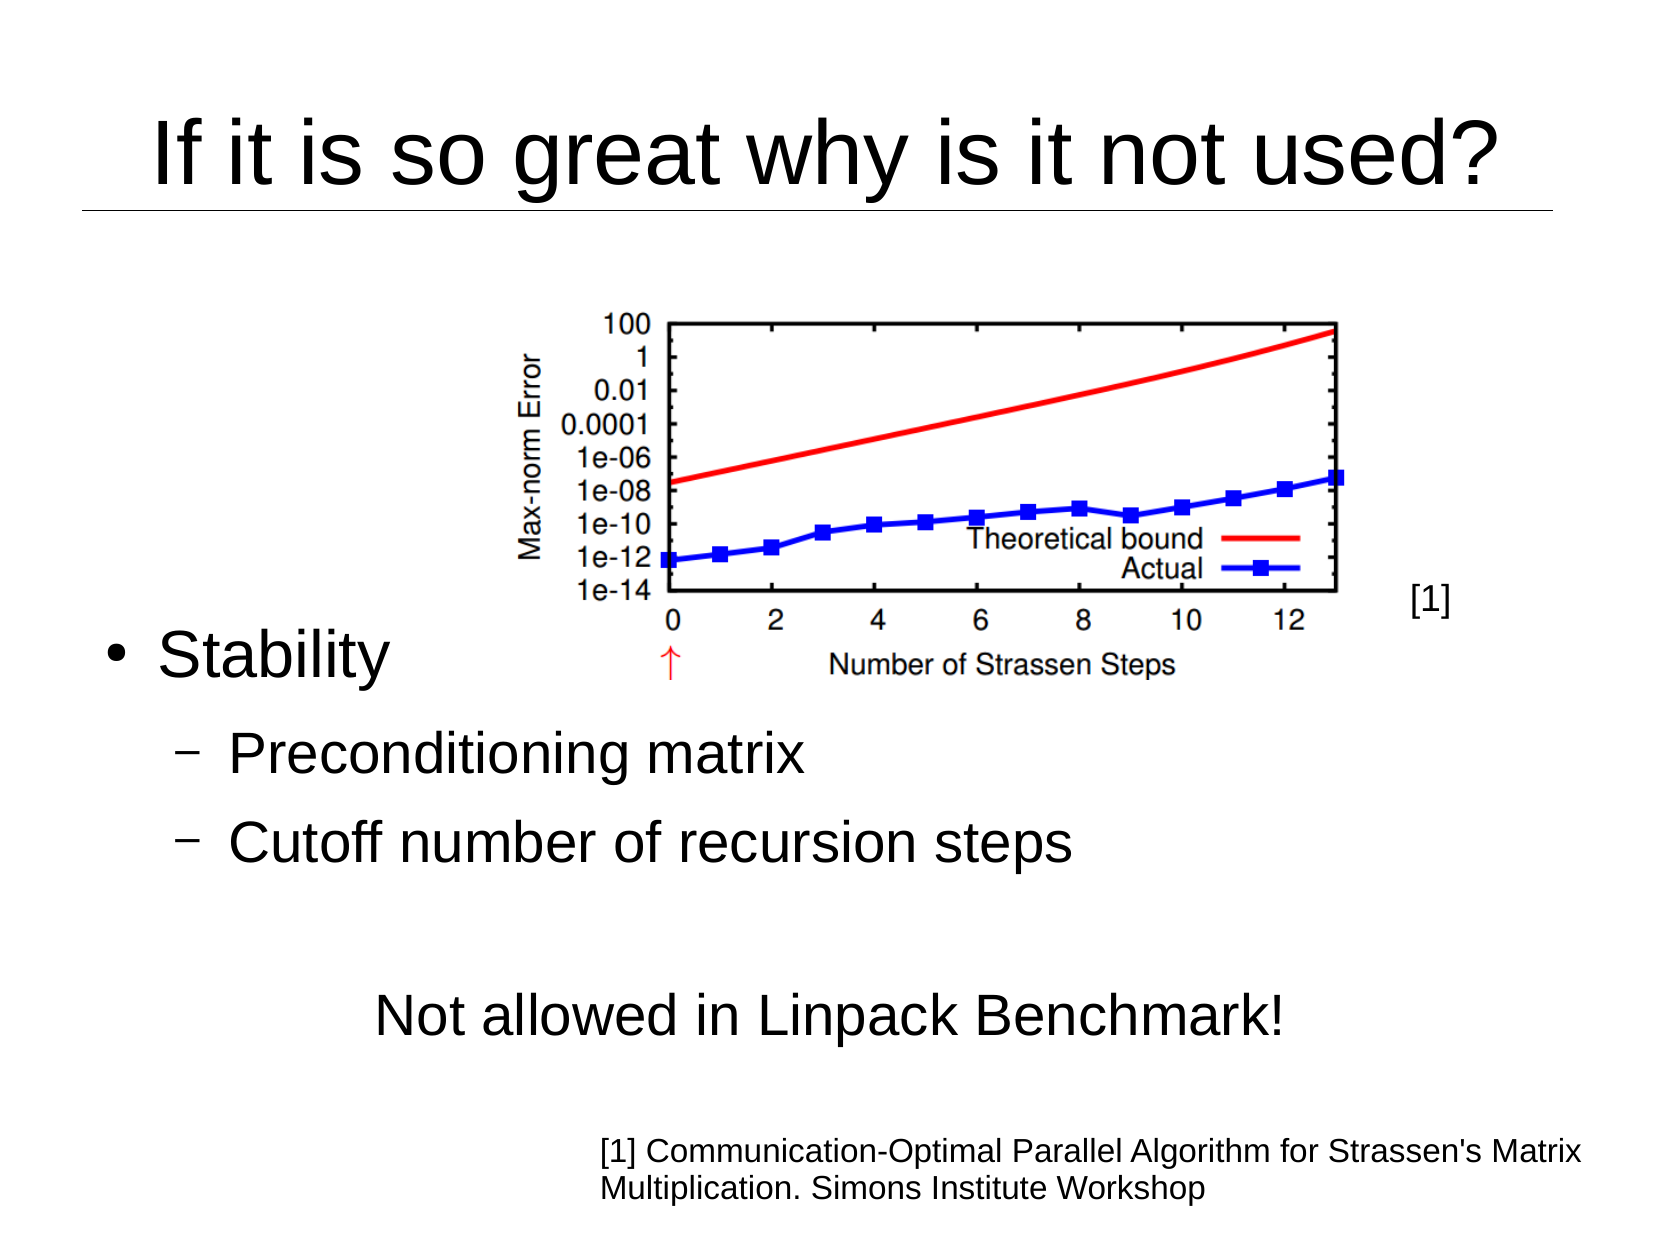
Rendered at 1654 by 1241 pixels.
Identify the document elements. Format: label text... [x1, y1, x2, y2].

list Stability Preconditioning matrix Cutoff number of recursion steps [86, 616, 1576, 961]
text_box Not allowed in Linpack Benchmark! [360, 975, 1366, 1056]
title If it is so great why is it not used? [82, 49, 1571, 257]
text_box [1] [1395, 570, 1486, 627]
picture [507, 270, 1411, 680]
text_box [1] Communication-Optimal Parallel Algorithm for Strassen's Matrix Multiplication. Simons Institute Workshop [585, 1125, 1621, 1215]
